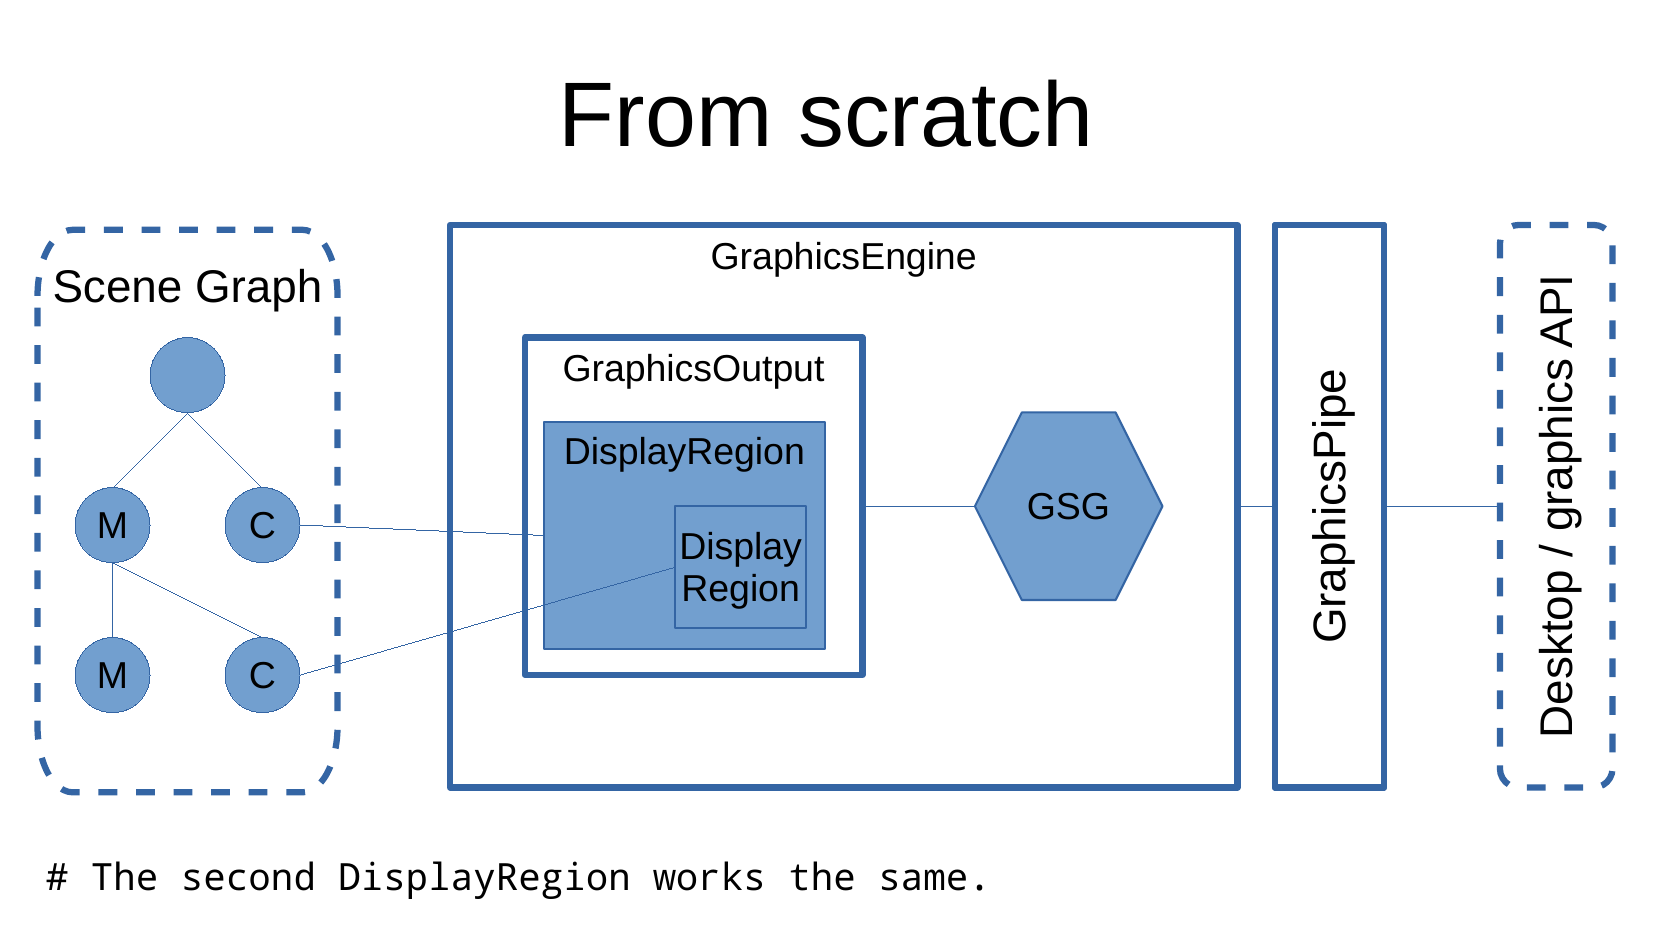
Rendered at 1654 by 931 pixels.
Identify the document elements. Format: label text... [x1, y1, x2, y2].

text_box M [75, 637, 151, 713]
text_box C [225, 637, 301, 713]
text_box GraphicsPipe [1275, 225, 1384, 787]
text_box [150, 337, 226, 413]
text_box GSG [975, 412, 1163, 601]
text_box # The second DisplayRegion works the same. [45, 787, 1630, 901]
text_box Scene Graph [37, 229, 338, 787]
text_box Desktop / graphics API [1499, 224, 1613, 788]
text_box C [225, 487, 301, 563]
text_box DisplayRegion [543, 421, 826, 650]
text_box GraphicsEngine [449, 224, 1238, 787]
text_box Display Region [675, 506, 807, 629]
text_box M [75, 487, 151, 563]
title From scratch [82, 37, 1571, 193]
text_box GraphicsOutput [524, 337, 863, 675]
